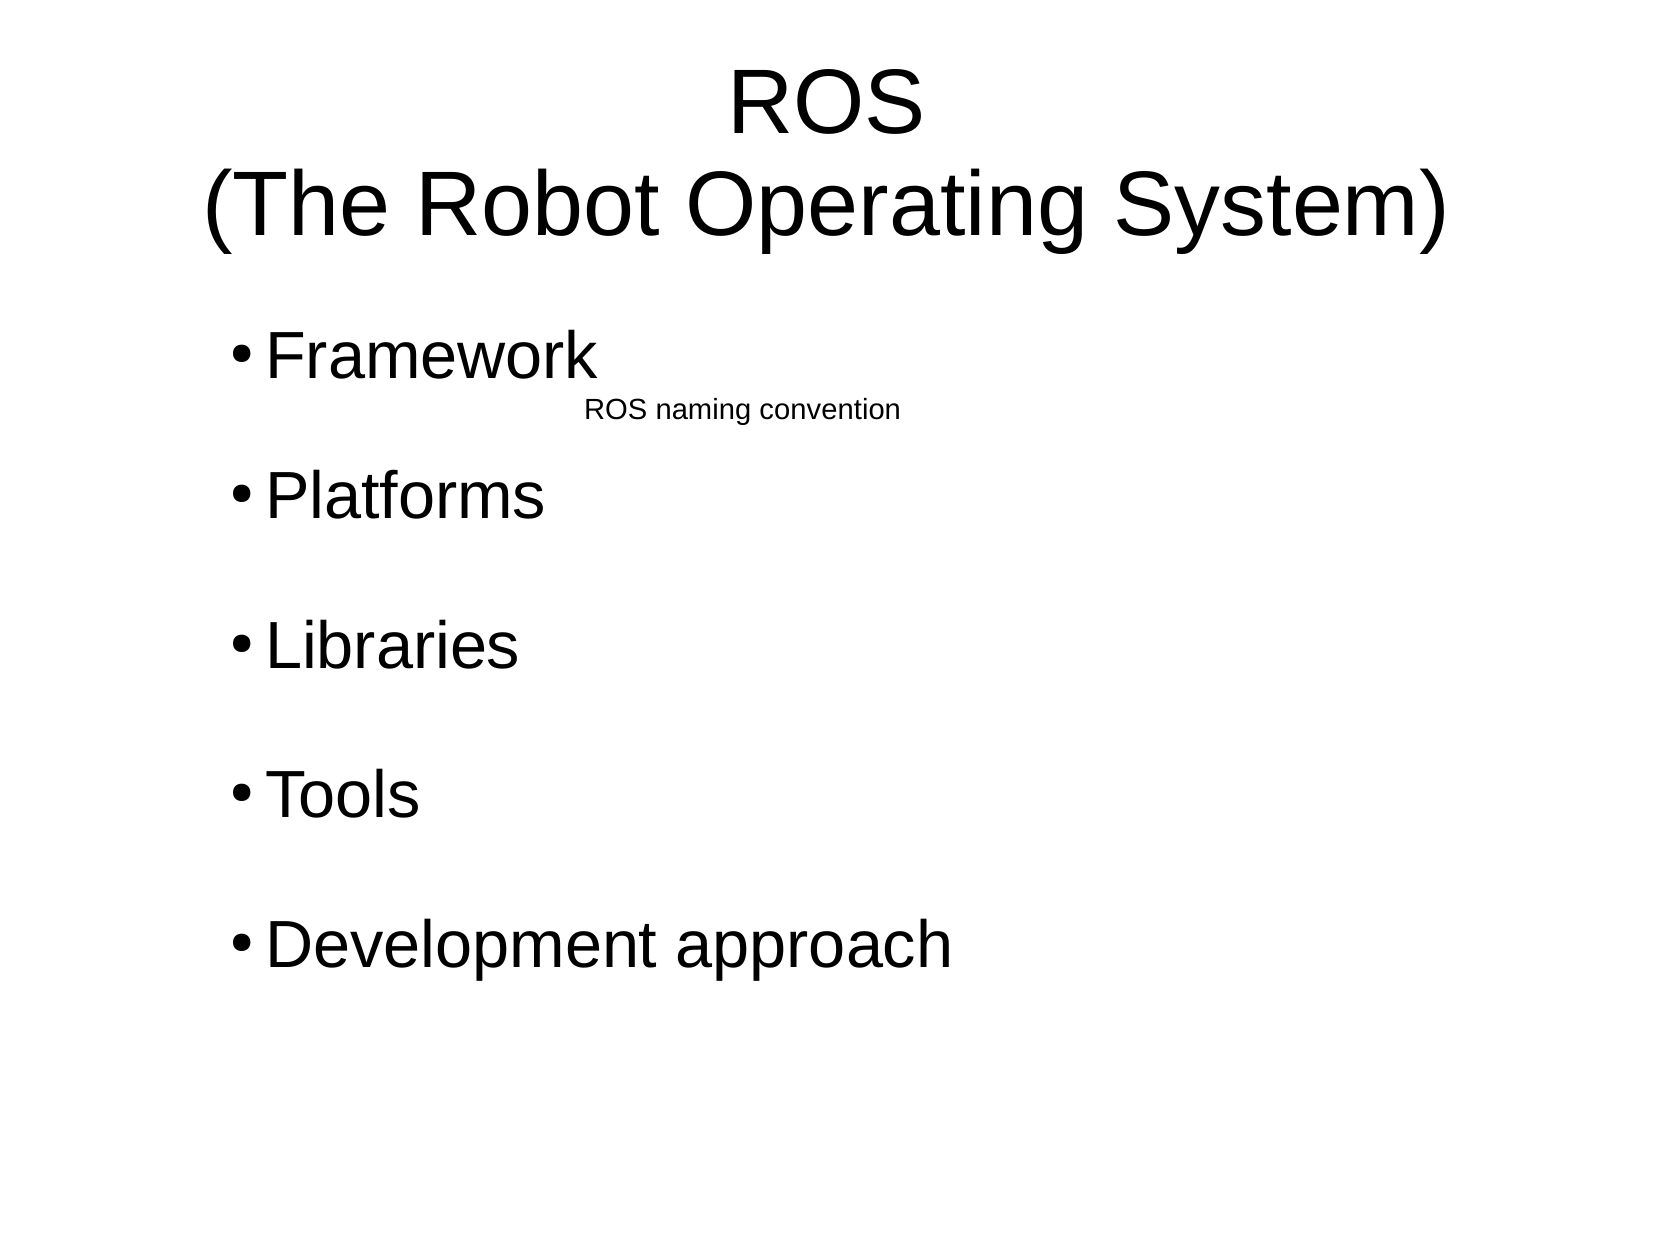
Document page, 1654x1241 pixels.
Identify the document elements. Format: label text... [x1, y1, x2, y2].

subtitle Framework ROS naming convention Platforms Libraries Tools Development approach [82, 243, 1571, 1057]
title ROS (The Robot Operating System) [82, 49, 1571, 243]
